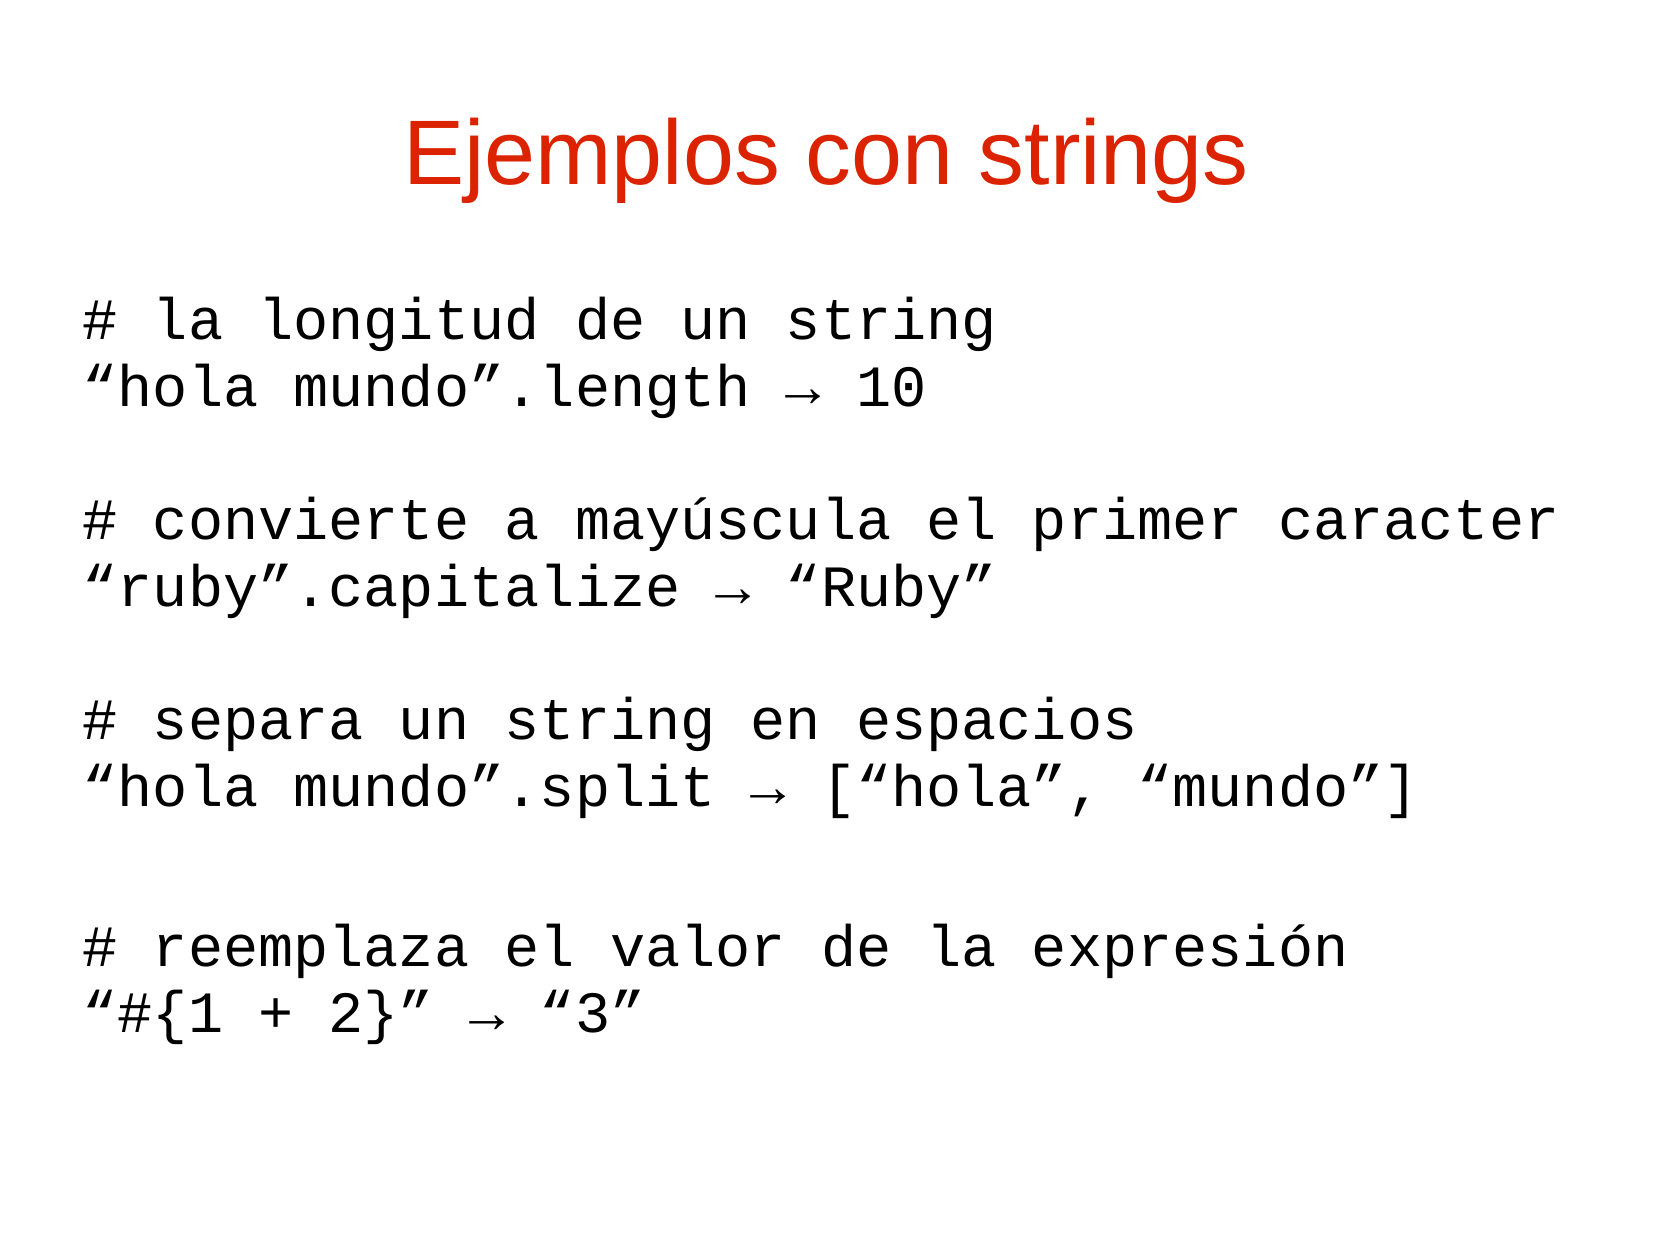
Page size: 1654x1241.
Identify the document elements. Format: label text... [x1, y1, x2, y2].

title Ejemplos con strings [82, 49, 1571, 257]
list # la longitud de un string “hola mundo”.length → 10 # convierte a mayúscula el primer caracter “ruby”.capitalize → “Ruby” # separa un string en espacios “hola mundo”.split → [“hola”, “mundo”] # reemplaza el valor de la expresión “#{1 + 2}” → “3” [82, 290, 1571, 1109]
